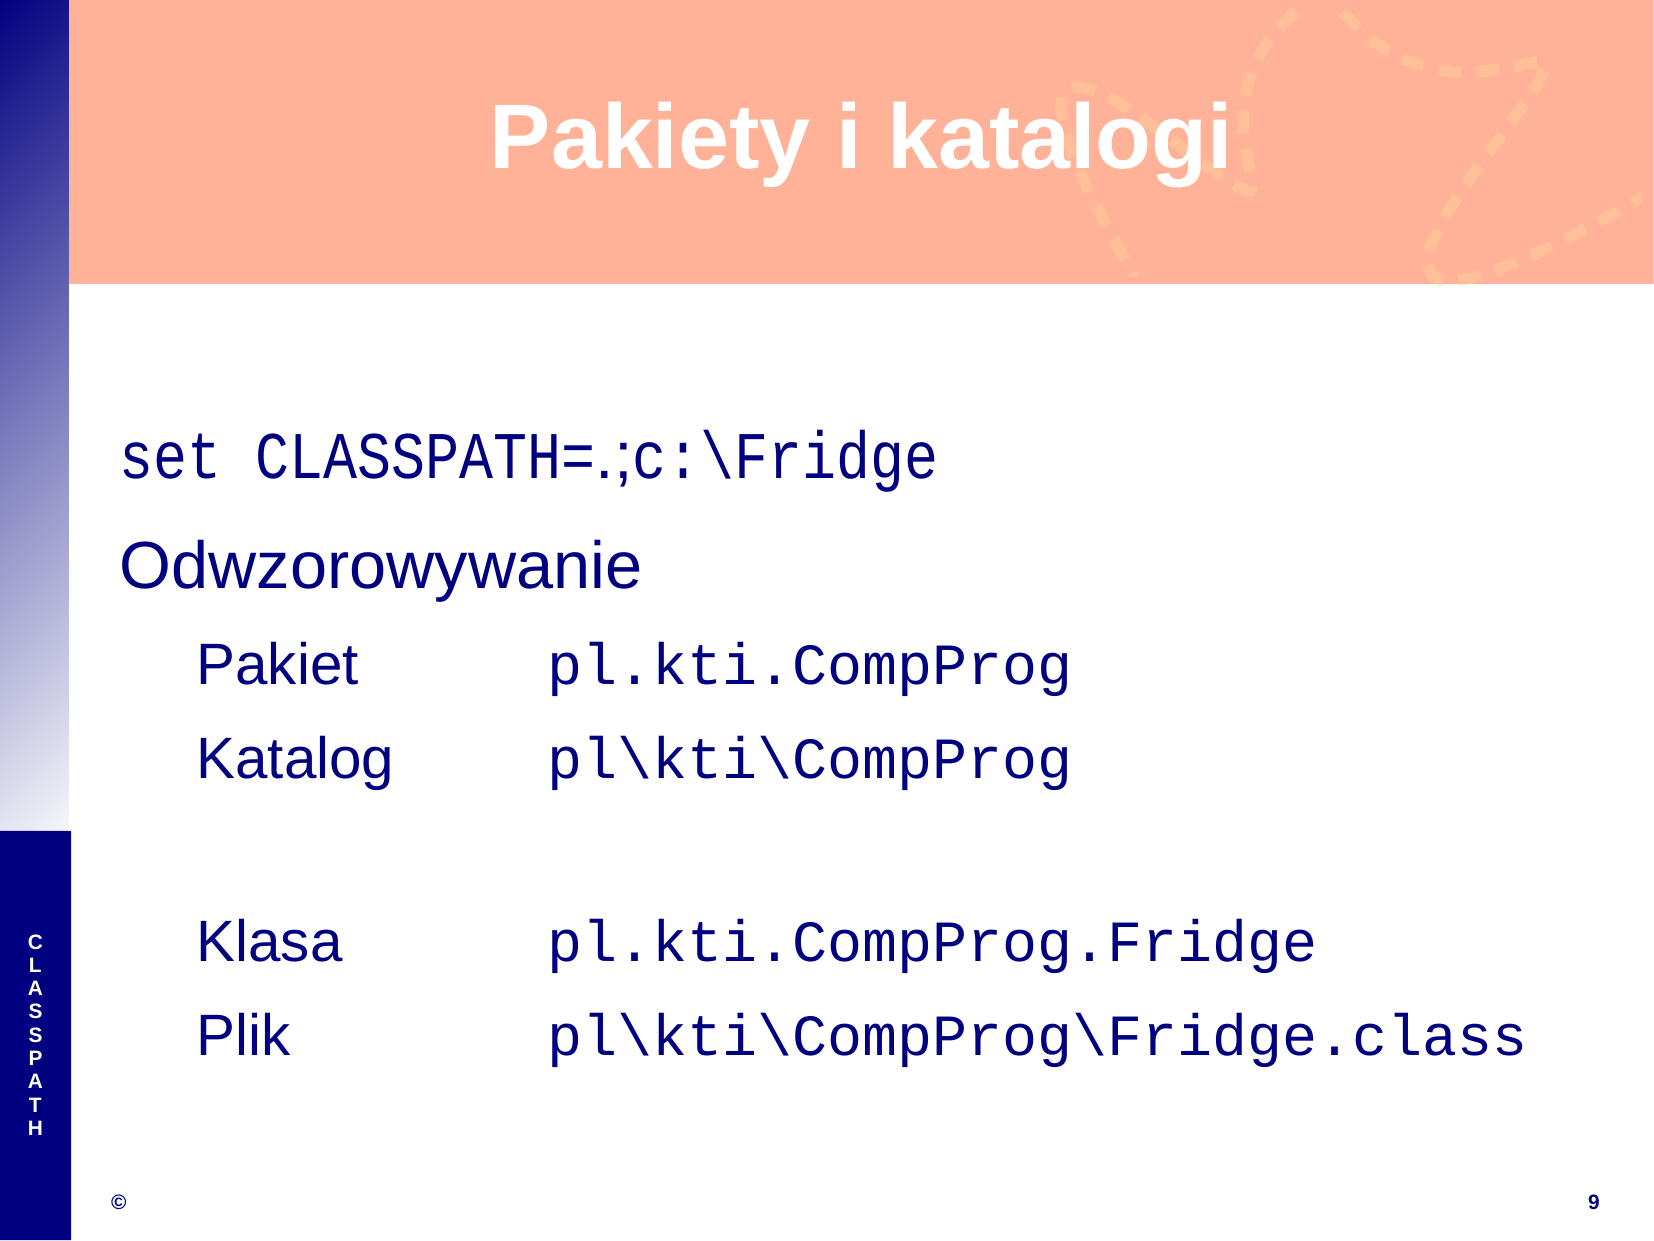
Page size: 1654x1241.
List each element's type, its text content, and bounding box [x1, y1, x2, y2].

title Pakiety i katalogi [70, 33, 1654, 241]
text_box C L A S S P A T H [0, 829, 71, 1241]
list set CLASSPATH=.;c:\Fridge Odwzorowywanie Pakiet pl.kti.CompProg Katalog pl\kti\CompProg Klasa pl.kti.CompProg.Fridge Plik pl\kti\CompProg\Fridge.class [149, 418, 1575, 1065]
